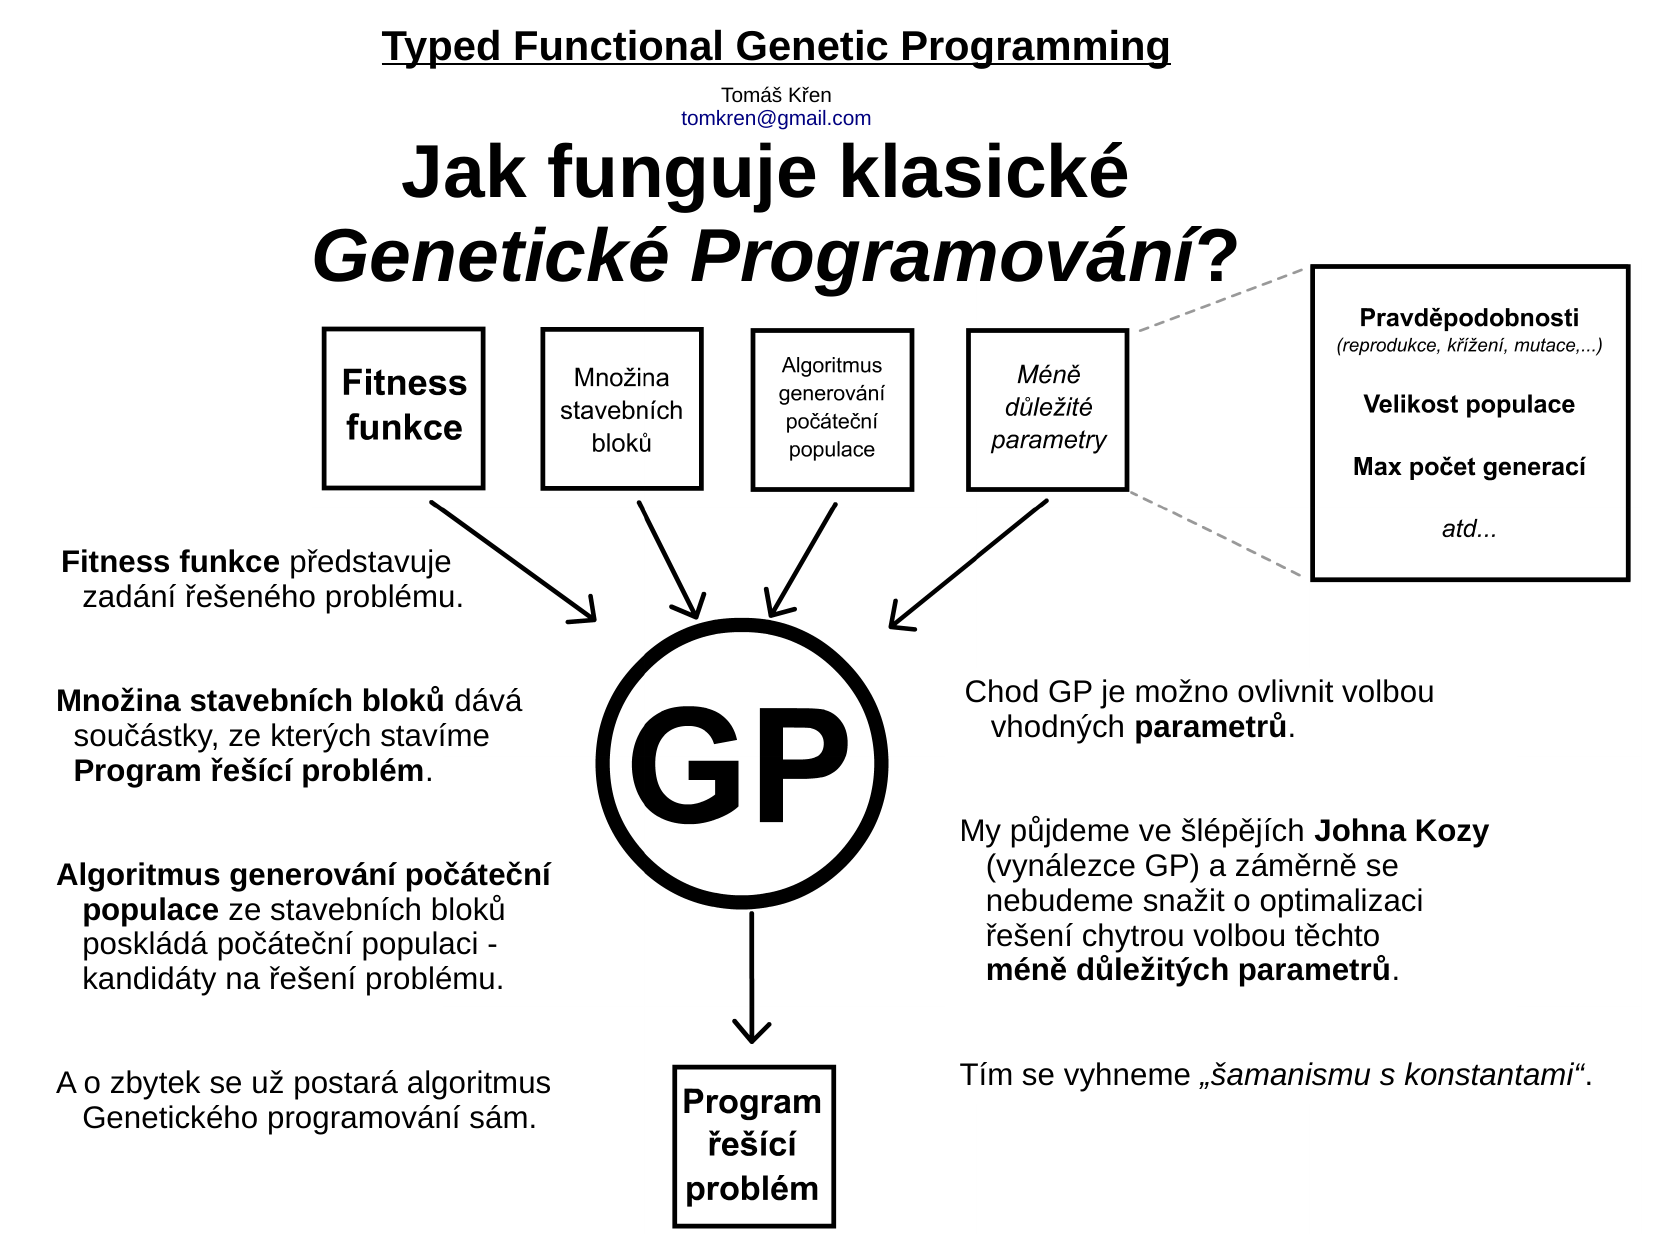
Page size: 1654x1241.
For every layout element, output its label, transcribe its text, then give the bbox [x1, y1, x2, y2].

text_box Chod GP je možno ovlivnit volbou vhodných parametrů. My půjdeme ve šlépějích Johna Kozy (vynálezce GP) a záměrně se nebudeme snažit o optimalizaci řešení chytrou volbou těchto méně důležitých parametrů. Tím se vyhneme „šamanismu s konstantami“. [944, 667, 1518, 1105]
text_box Fitness funkce představuje zadání řešeného problému. Množina stavebních bloků dává součástky, ze kterých stavíme Program řešící problém. Algoritmus generování počáteční populace ze stavebních bloků poskládá počáteční populaci - kandidáty na řešení problému. A o zbytek se už postará algoritmus Genetického programování sám. [41, 537, 443, 1058]
picture [312, 310, 1642, 1241]
picture [443, 946, 450, 952]
title Typed Functional Genetic Programming Tomáš Křen tomkren@gmail.com Jak funguje klasické Genetické Programování? [0, 11, 1648, 310]
picture [314, 1078, 323, 1091]
